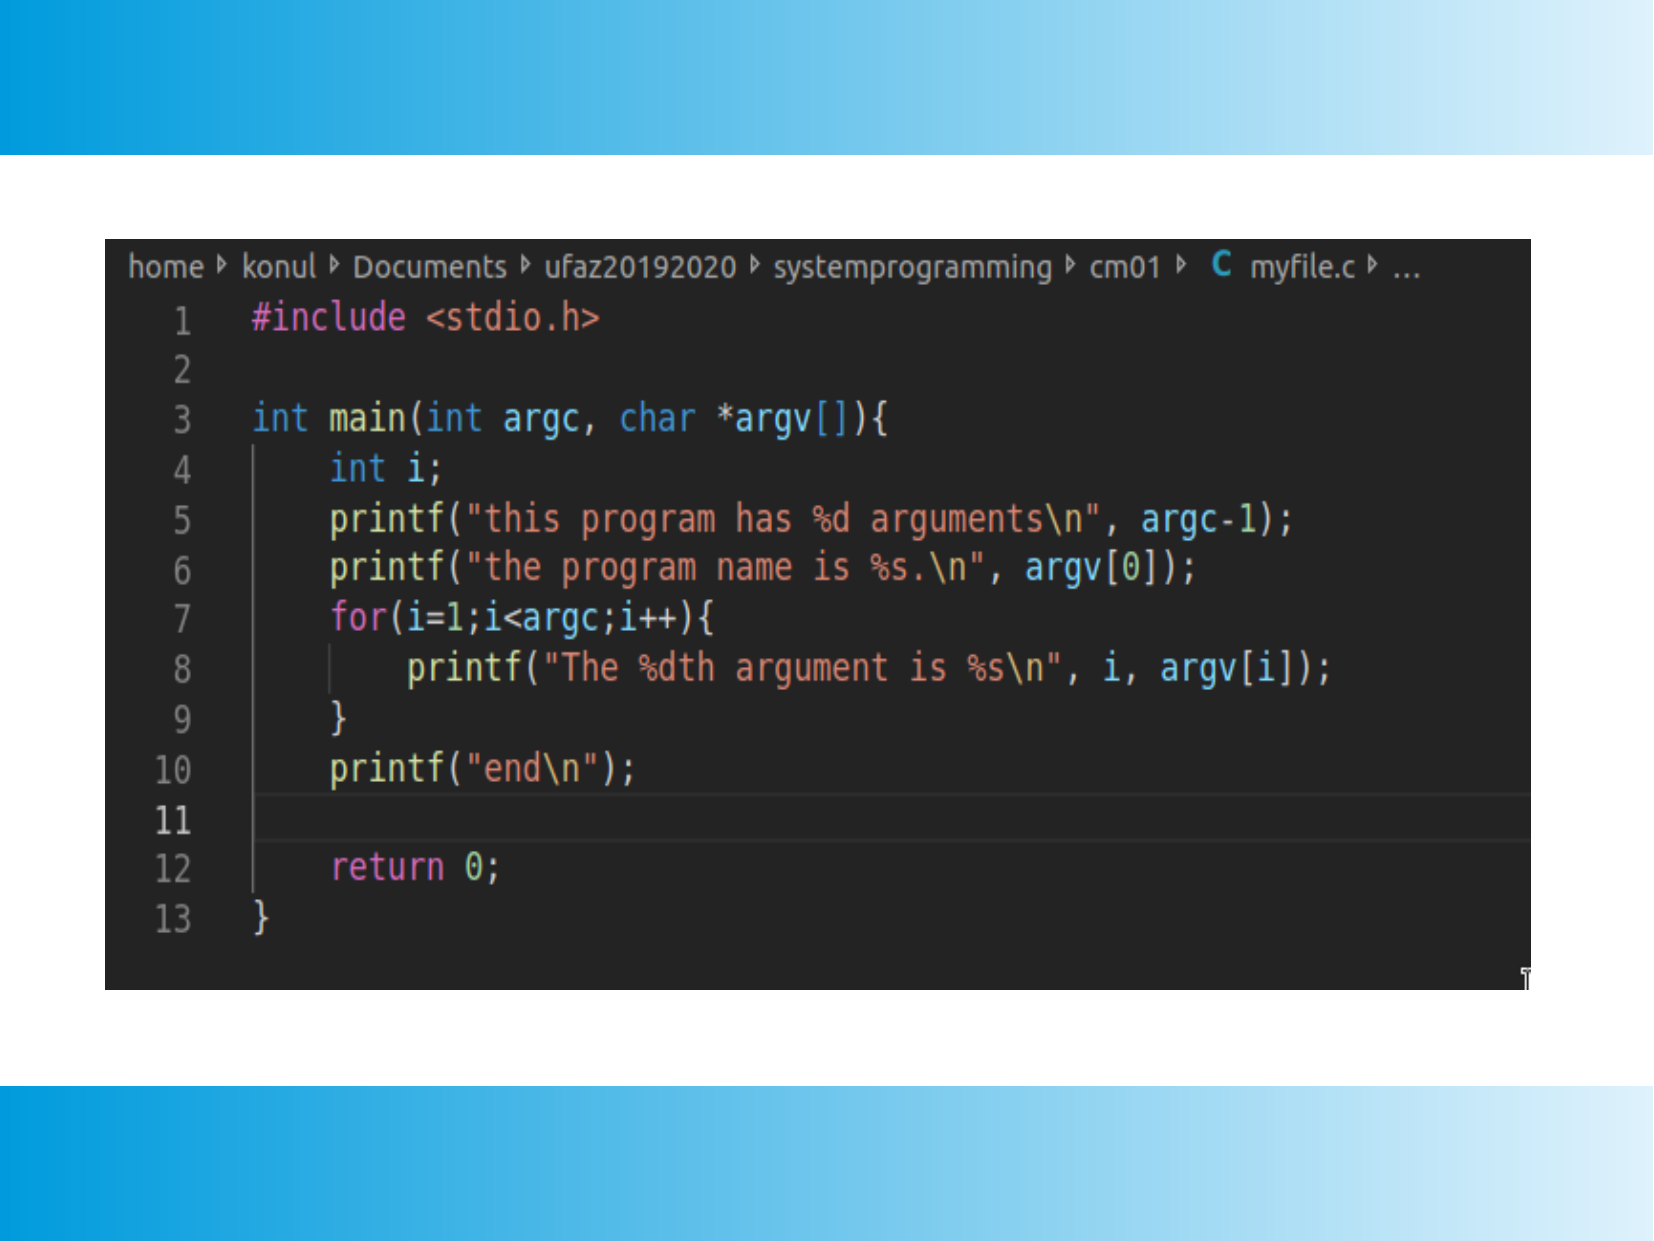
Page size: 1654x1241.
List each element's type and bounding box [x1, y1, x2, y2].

picture [105, 239, 1531, 991]
